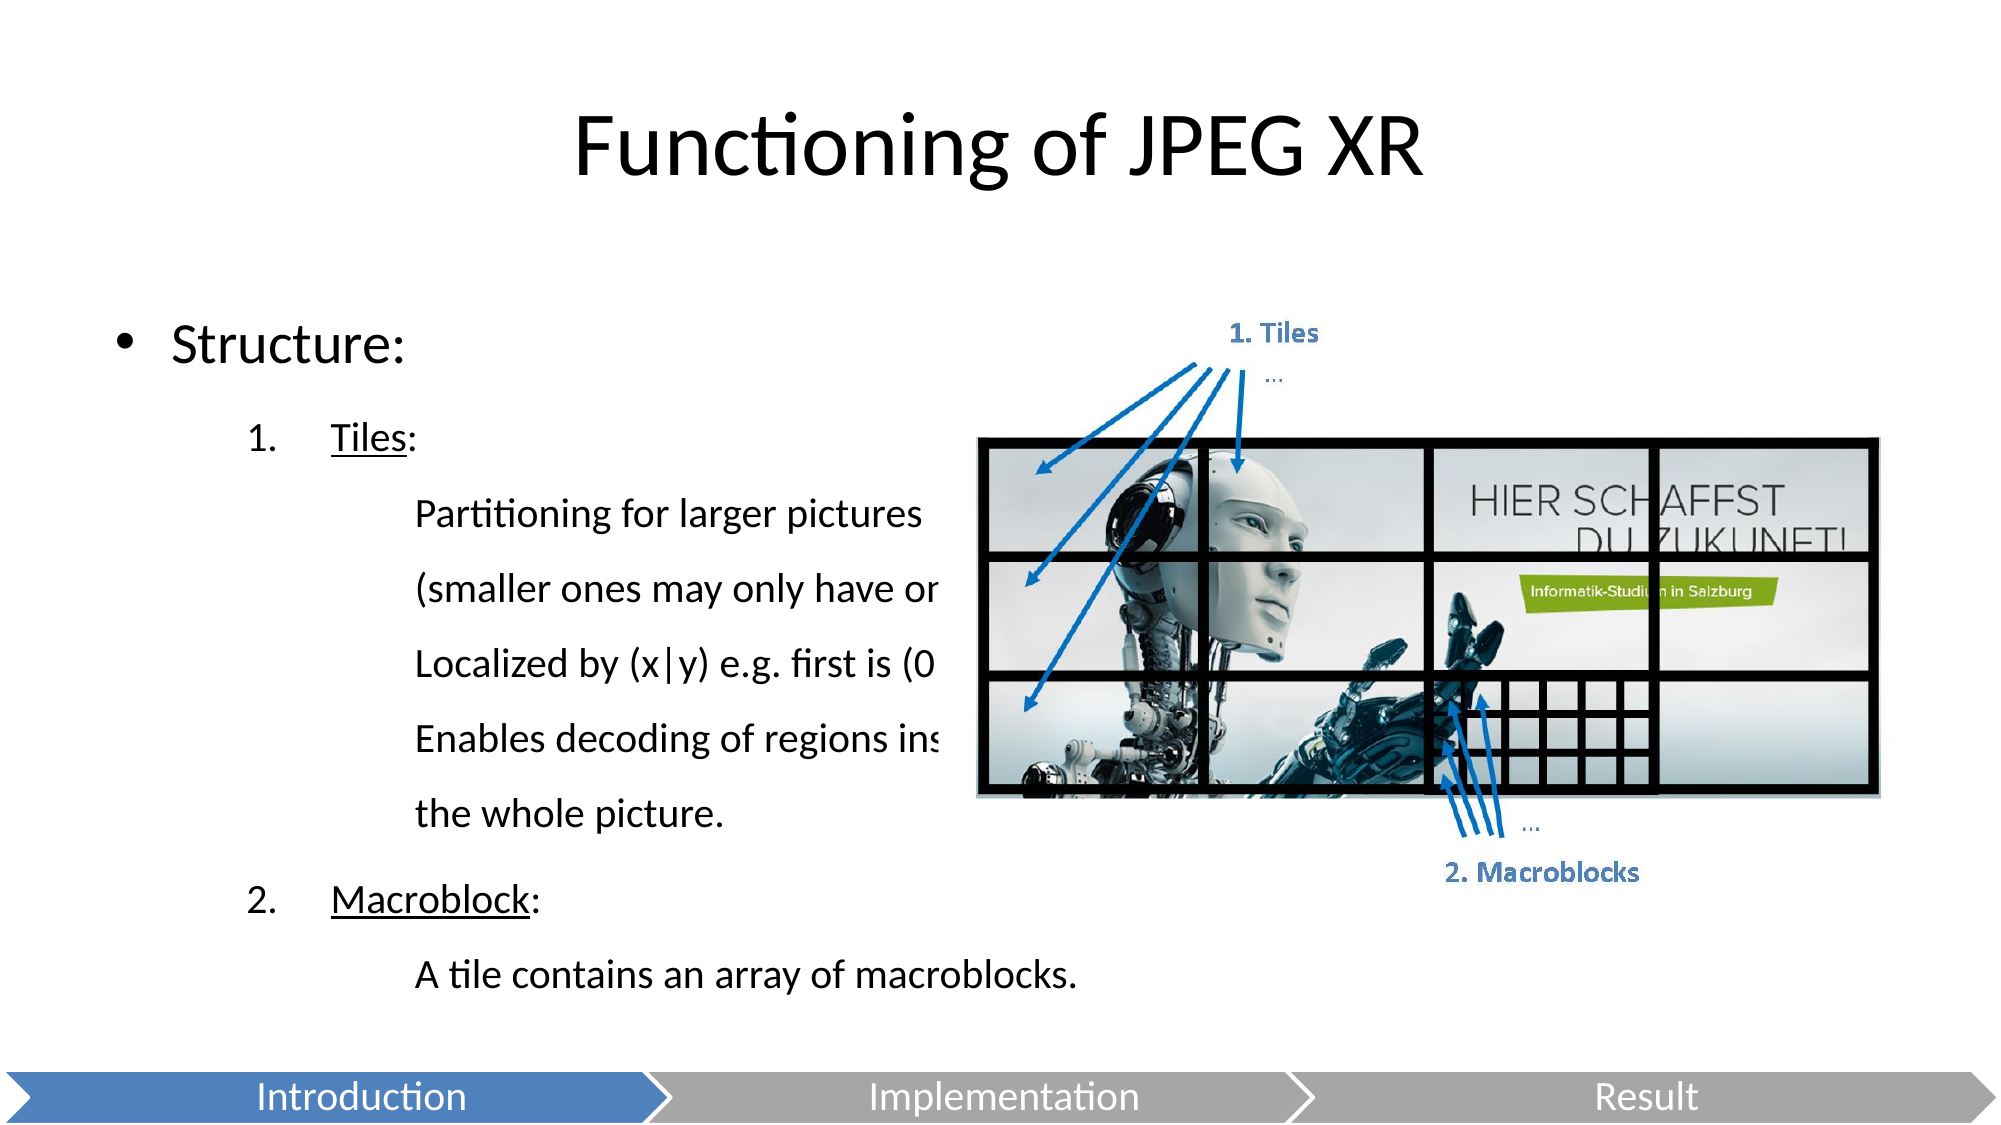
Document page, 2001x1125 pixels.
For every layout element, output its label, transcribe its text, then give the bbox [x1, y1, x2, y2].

picture [938, 295, 1913, 910]
title Functioning of JPEG XR [99, 45, 1900, 233]
text_box Implementation [643, 1069, 1312, 1125]
text_box Result [1285, 1069, 2000, 1125]
list Structure: Tiles: Partitioning for larger pictures (smaller ones may only have one tile) Localized by (x|y) e.g. first is (0|0) Enables decoding of regions instead of the whole picture. Macroblock: A tile contains an array of macroblocks. [99, 262, 1900, 1005]
text_box Introduction [0, 1069, 669, 1125]
